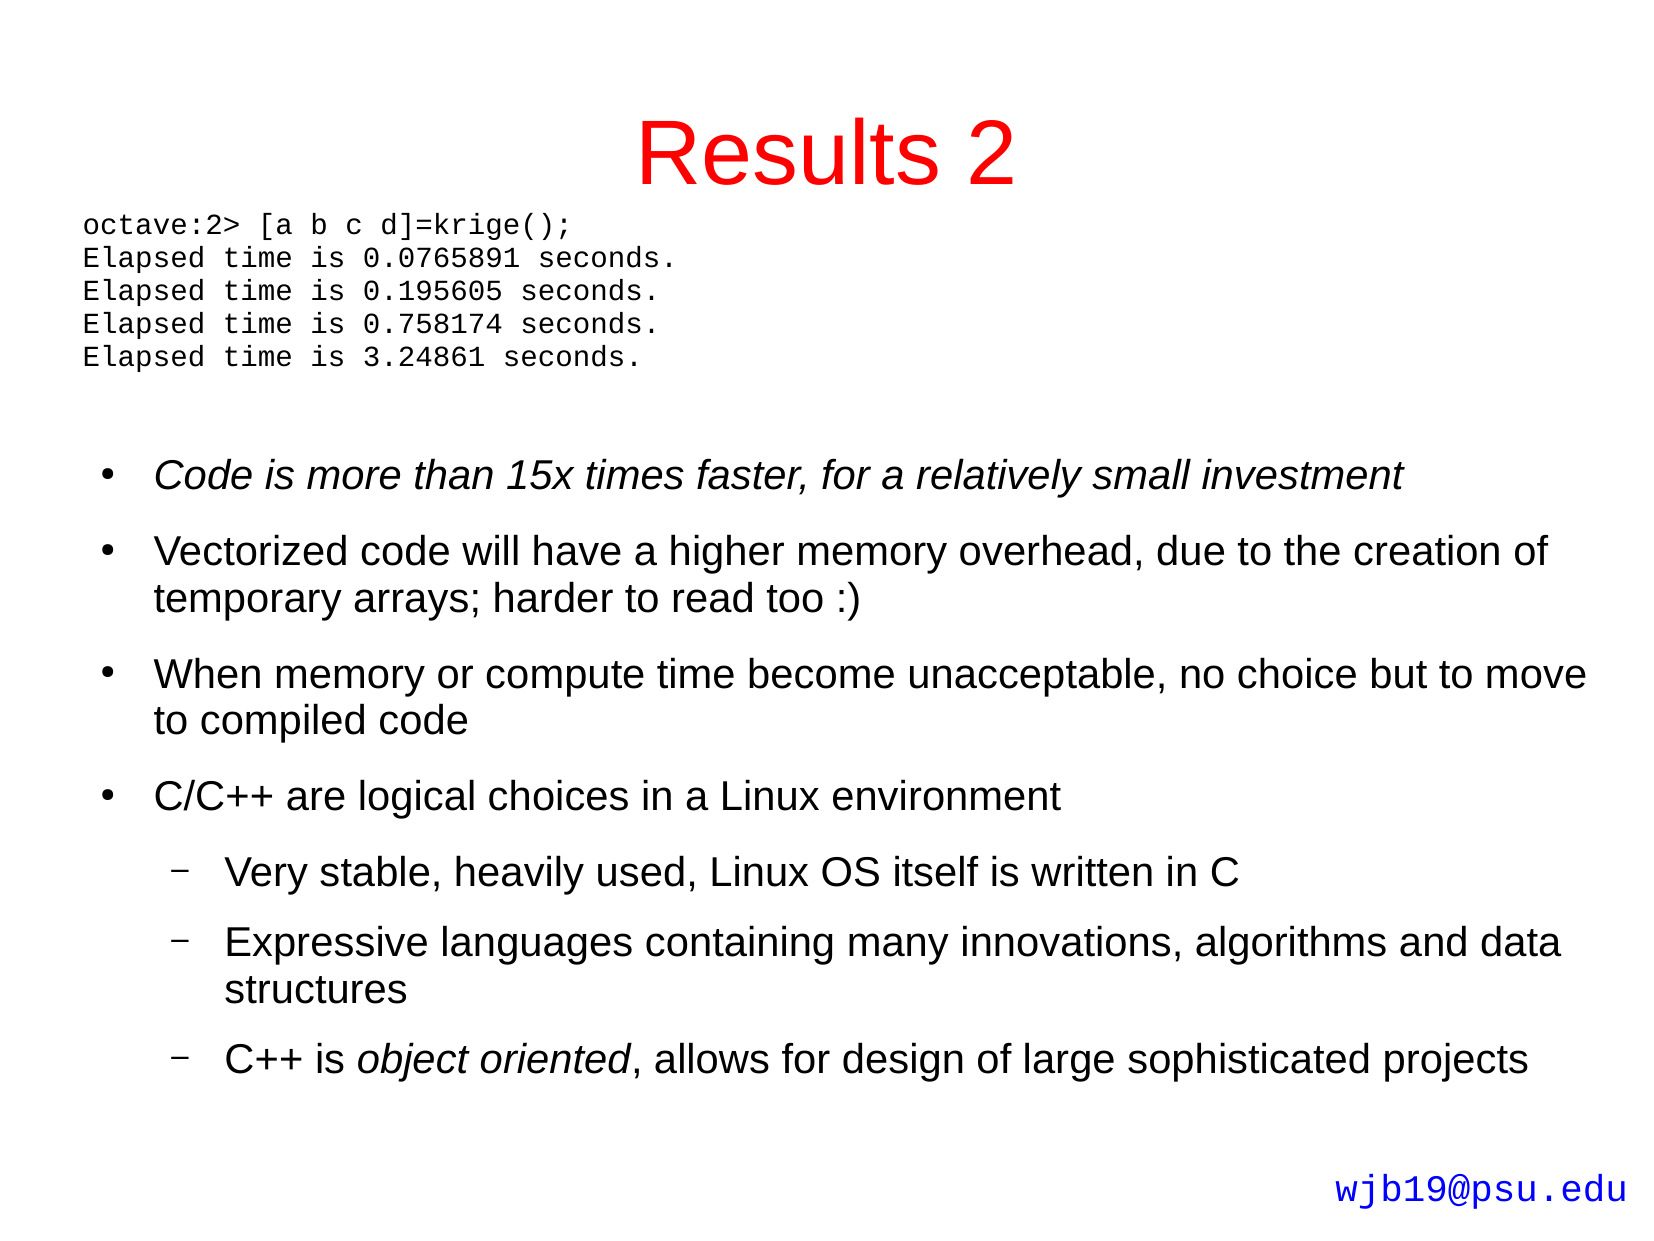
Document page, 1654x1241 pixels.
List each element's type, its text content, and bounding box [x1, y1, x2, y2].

text_box wjb19@psu.edu [1320, 1162, 1643, 1220]
title Results 2 [82, 49, 1571, 210]
list octave:2> [a b c d]=krige(); Elapsed time is 0.0765891 seconds. Elapsed time is 0.195605 seconds. Elapsed time is 0.758174 seconds. Elapsed time is 3.24861 seconds. Code is more than 15x times faster, for a relatively small investment Vectorized code will have a higher memory overhead, due to the creation of temporary arrays; harder to read too :) When memory or compute time become unacceptable, no choice but to move to compiled code C/C++ are logical choices in a Linux environment Very stable, heavily used, Linux OS itself is written in C Expressive languages containing many innovations, algorithms and data structures C++ is object oriented, allows for design of large sophisticated projects [82, 210, 1621, 1216]
